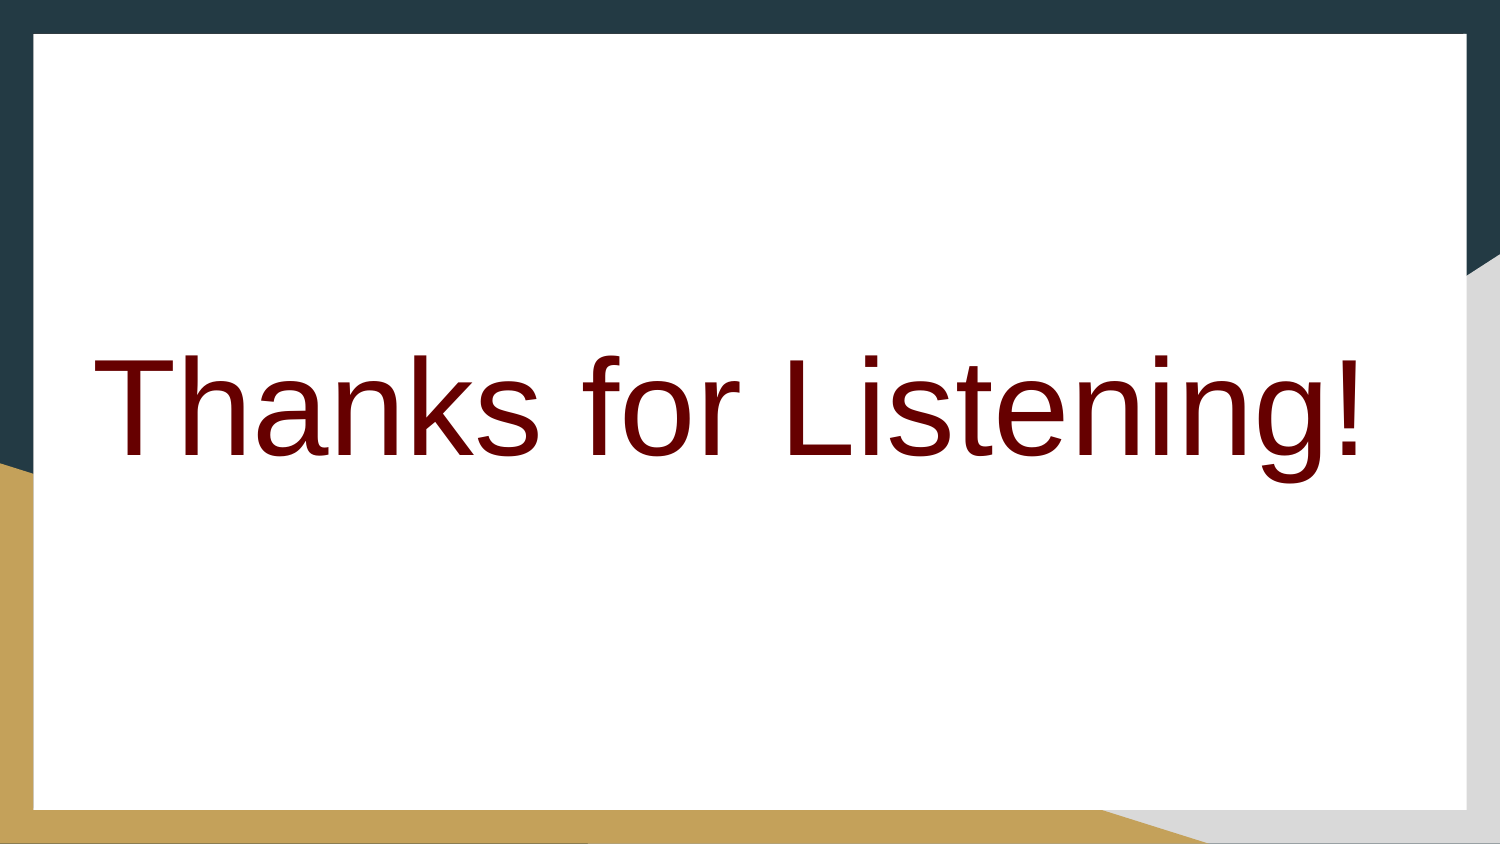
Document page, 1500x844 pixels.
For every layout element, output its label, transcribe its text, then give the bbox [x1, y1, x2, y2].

text_box Thanks for Listening! [50, 302, 1450, 542]
